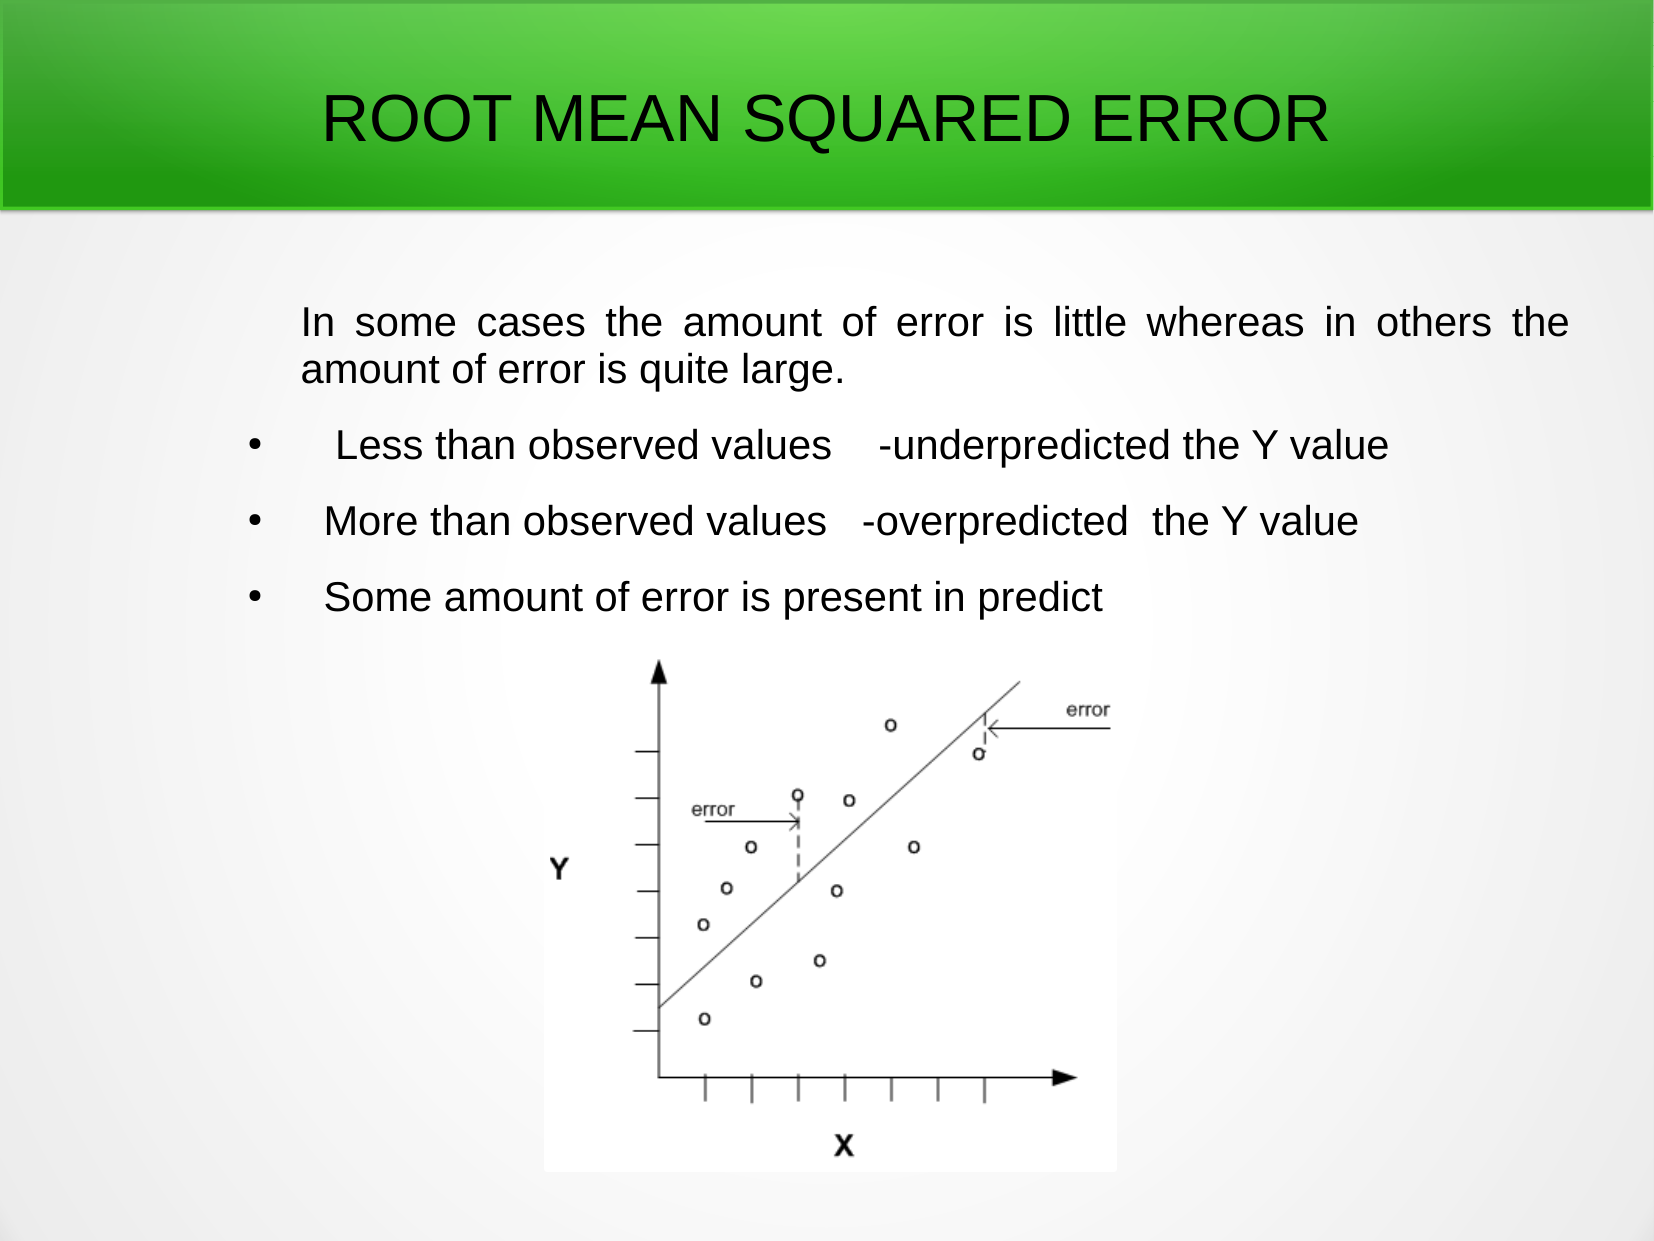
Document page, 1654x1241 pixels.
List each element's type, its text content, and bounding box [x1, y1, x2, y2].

list In some cases the amount of error is little whereas in others the amount of error is quite large. Less than observed values -underpredicted the Y value More than observed values -overpredicted the Y value Some amount of error is present in predict [82, 299, 1571, 1241]
text_box [77, 264, 1563, 1219]
title ROOT MEAN SQUARED ERROR [82, 47, 1571, 189]
